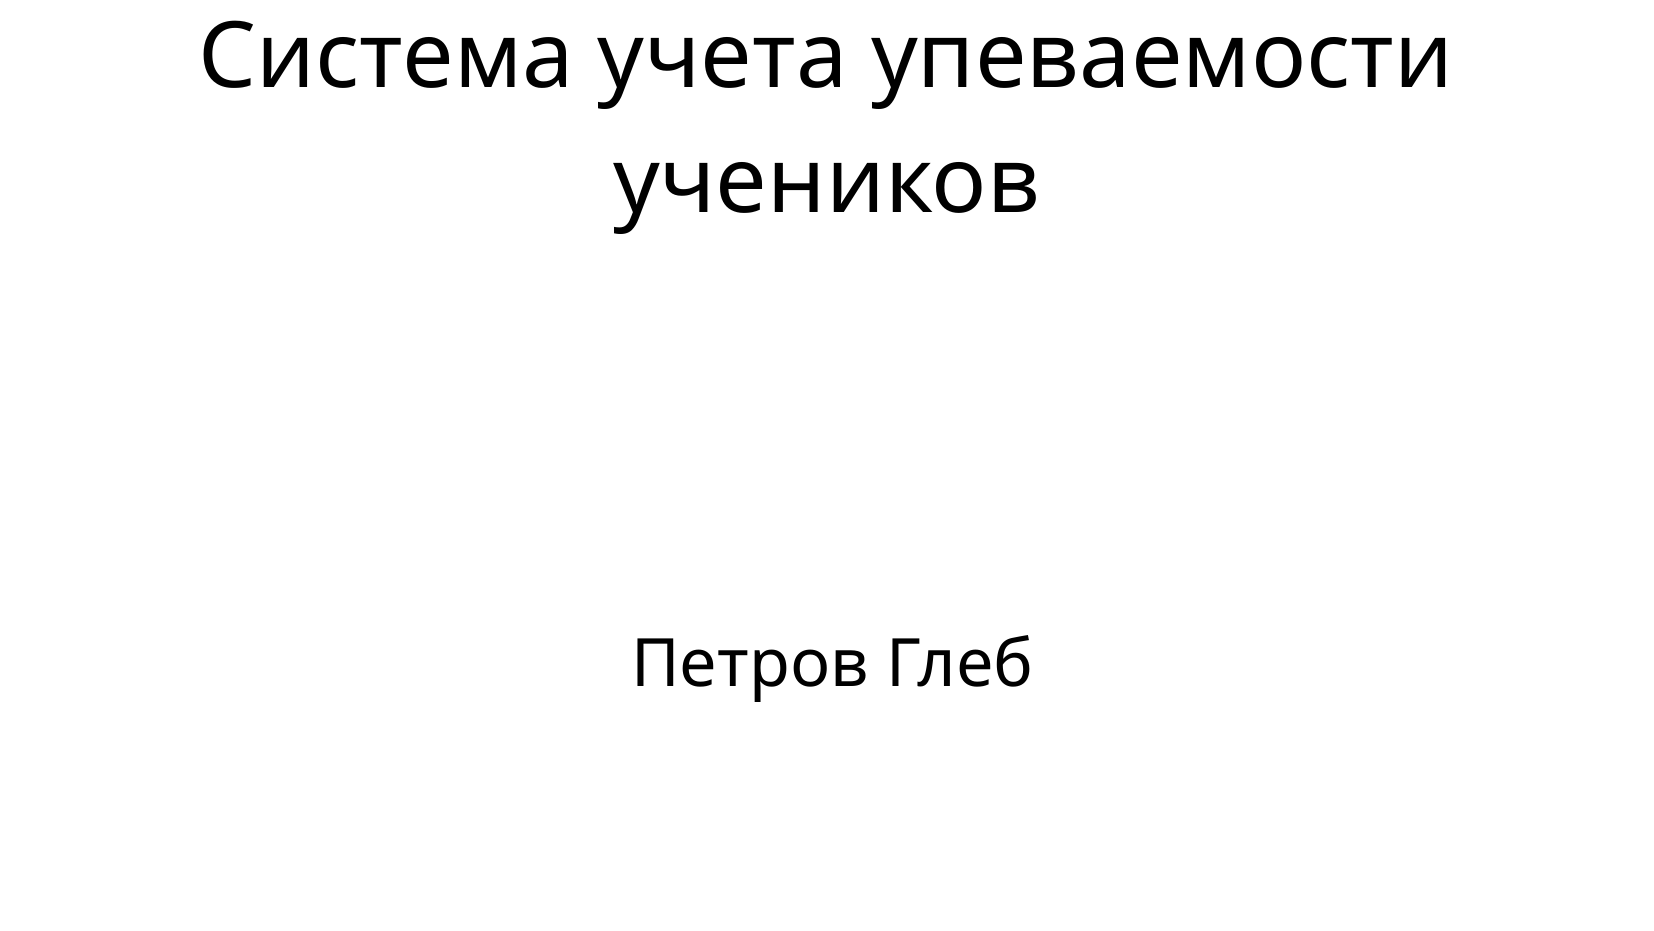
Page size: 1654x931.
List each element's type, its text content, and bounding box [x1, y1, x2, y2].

subtitle Петров Глеб [88, 390, 1577, 931]
title Система учета упеваемости учеников [82, 12, 1571, 218]
